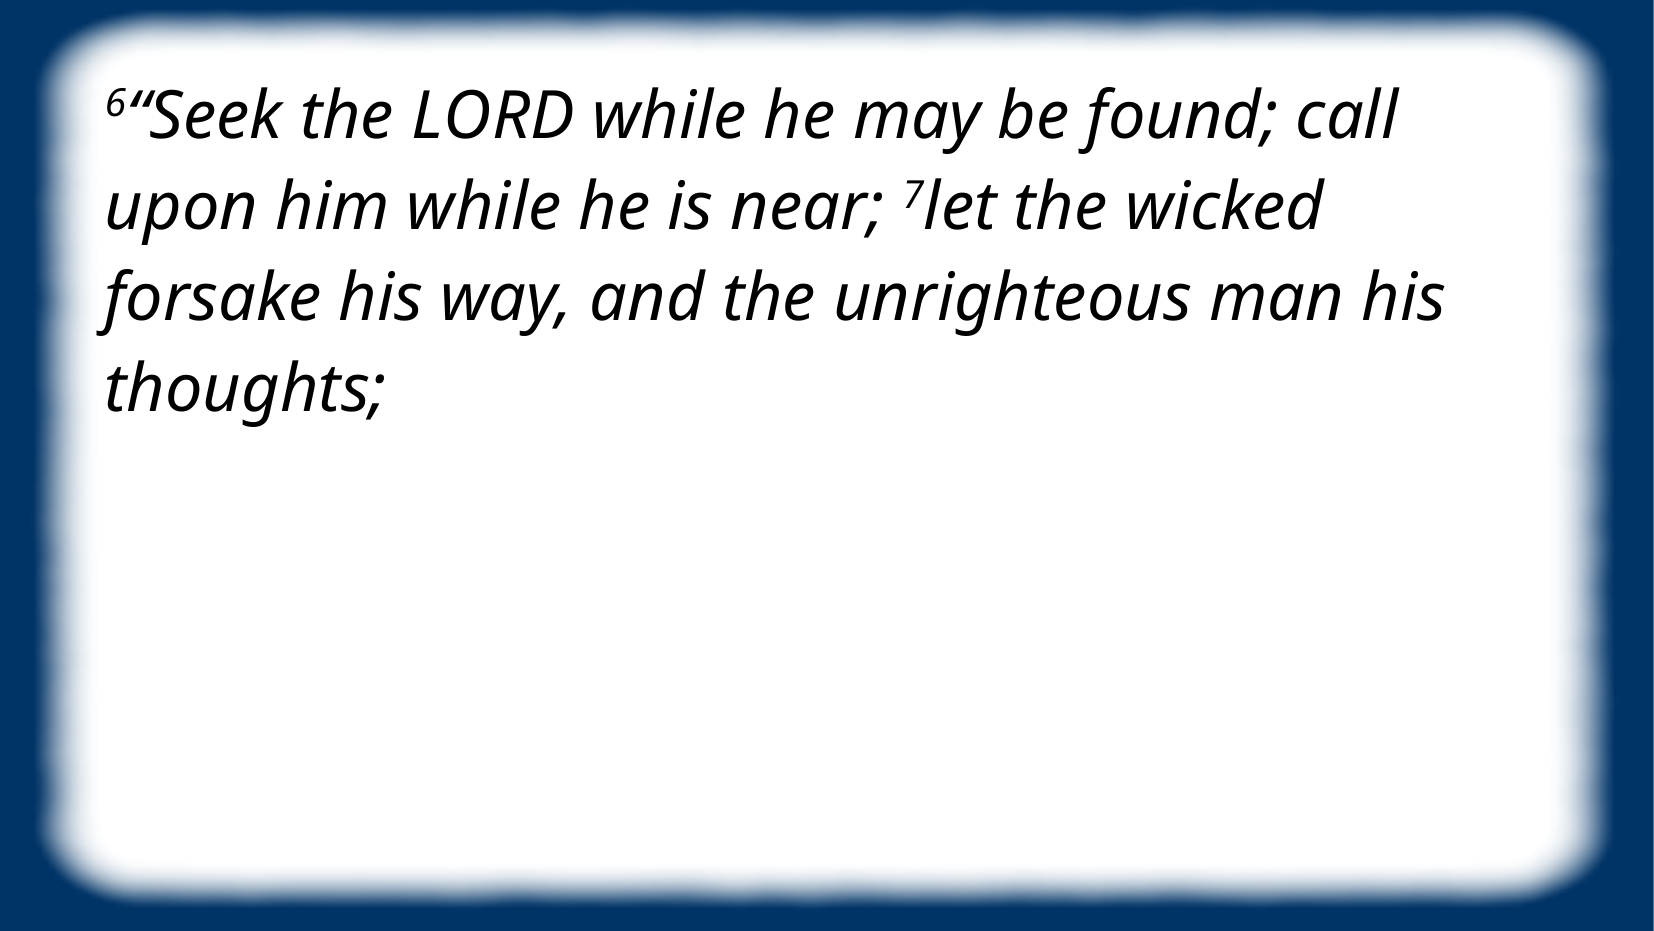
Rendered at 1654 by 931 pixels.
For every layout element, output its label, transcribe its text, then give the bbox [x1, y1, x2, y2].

text_box 6“Seek the LORD while he may be found; call upon him while he is near; 7let the wicked forsake his way, and the unrighteous man his thoughts; [90, 60, 1546, 430]
picture [0, 0, 1654, 931]
